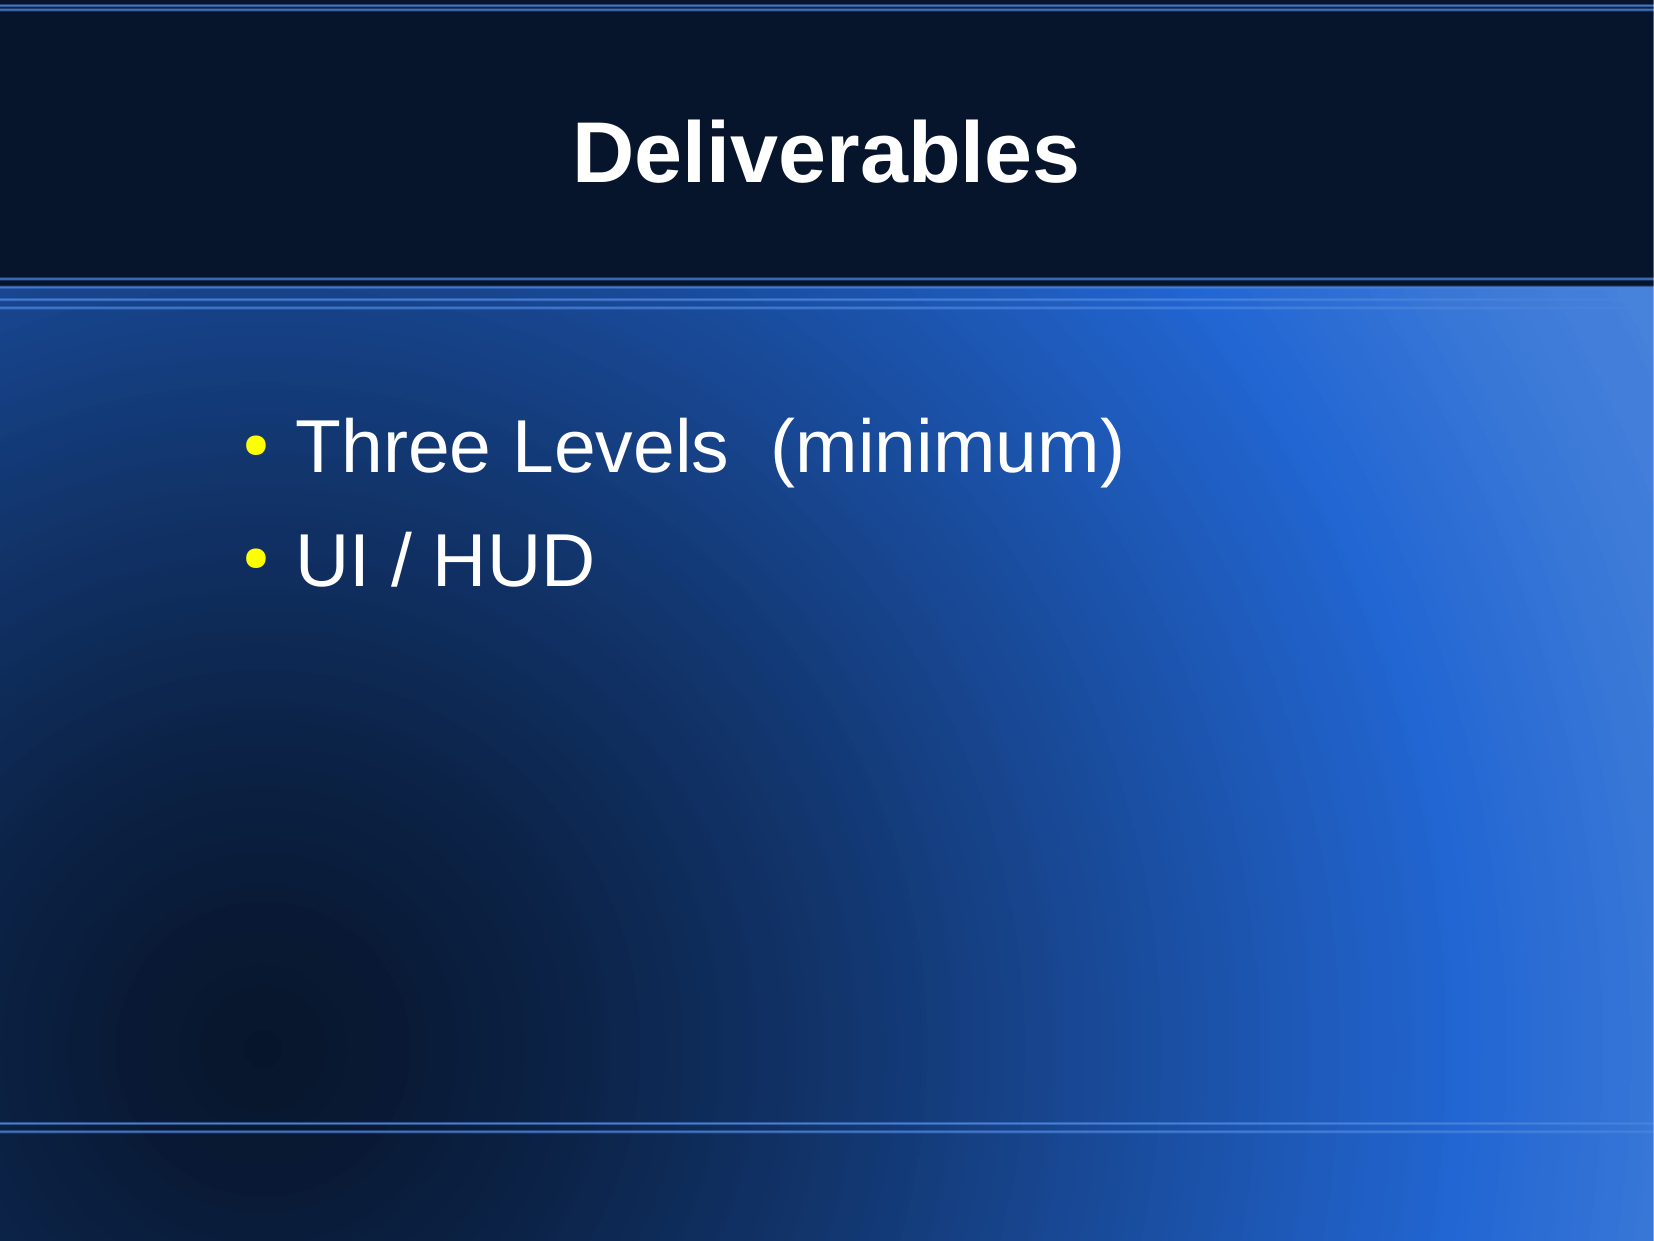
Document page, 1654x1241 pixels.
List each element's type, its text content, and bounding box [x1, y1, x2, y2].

title Deliverables [82, 49, 1571, 257]
picture [0, 0, 1654, 1241]
list Three Levels (minimum) UI / HUD [225, 405, 1606, 841]
